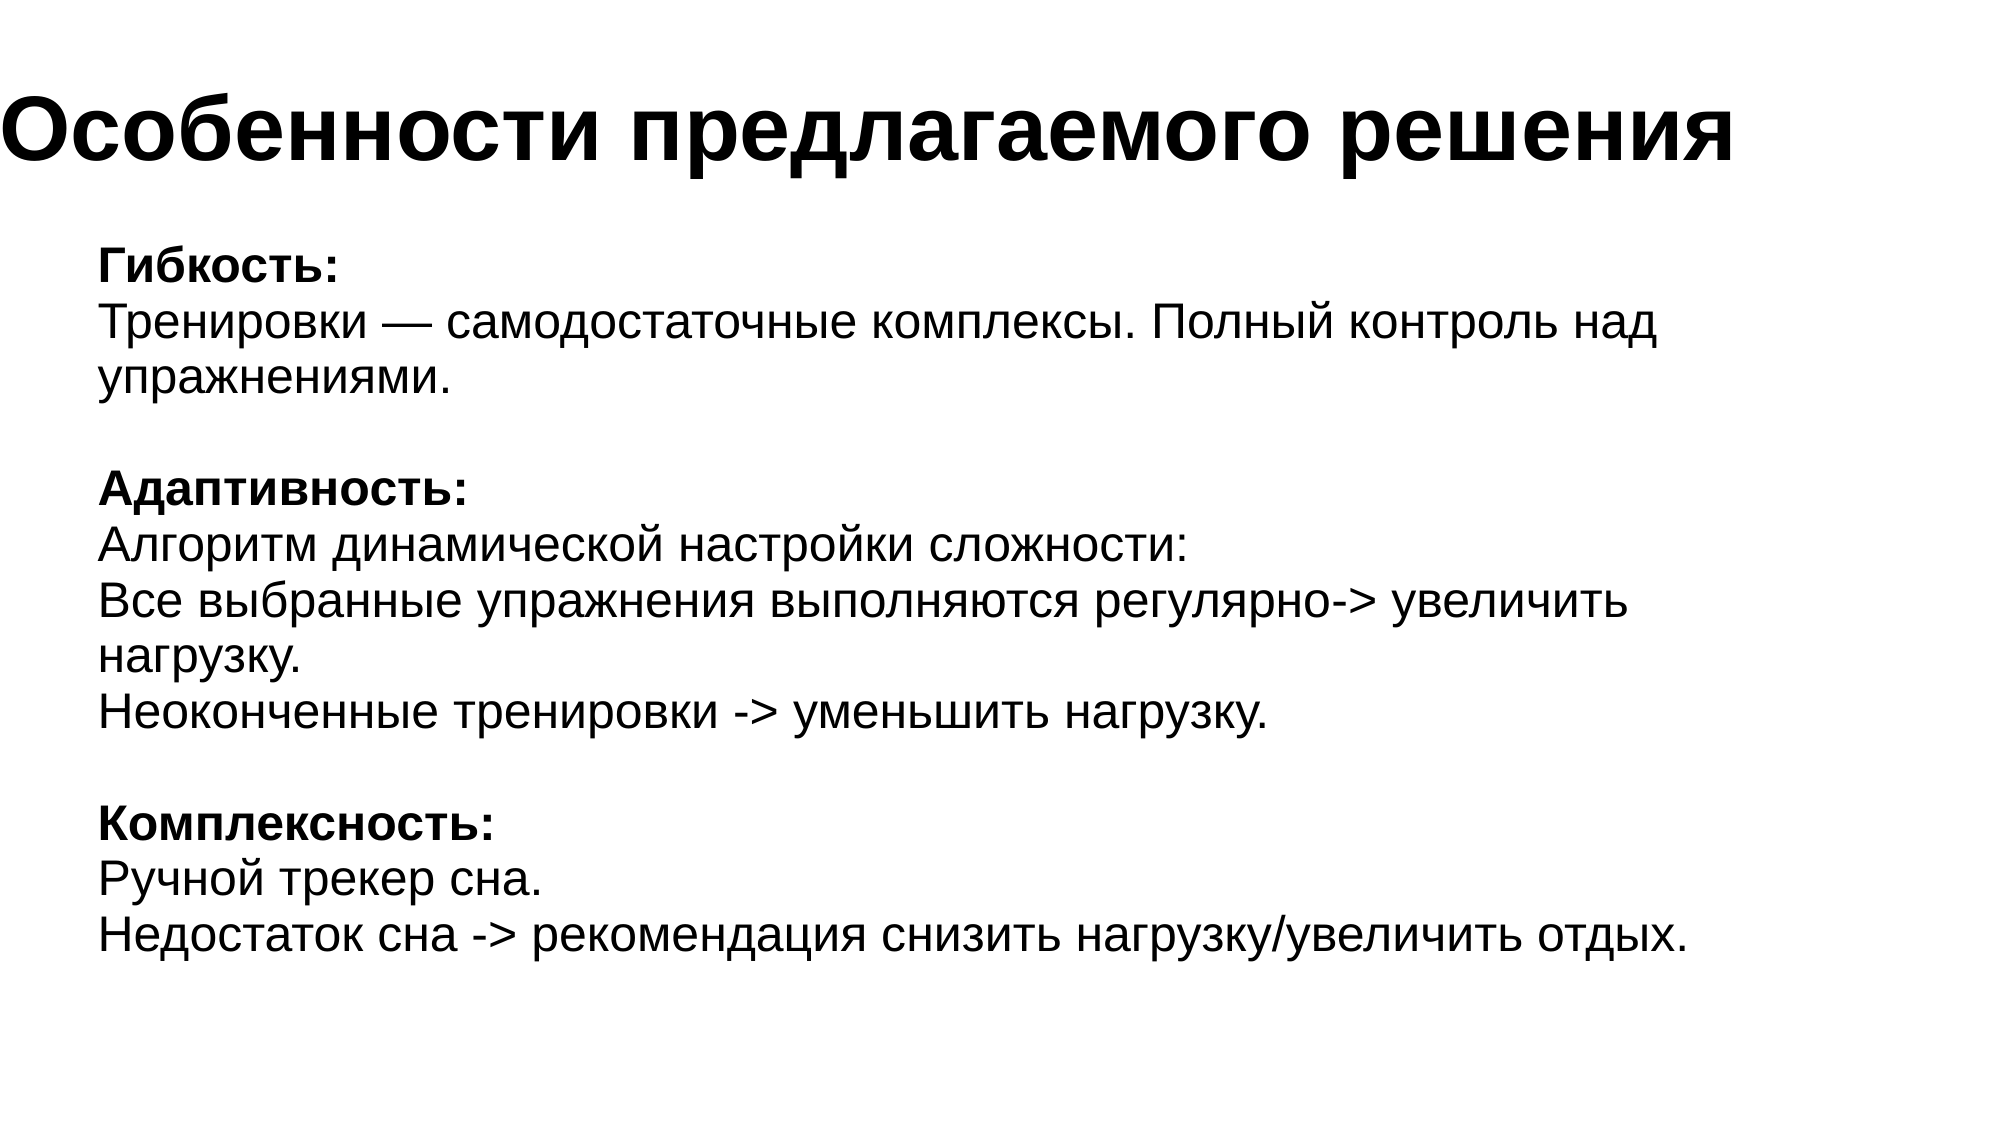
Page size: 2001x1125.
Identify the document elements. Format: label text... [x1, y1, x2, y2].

title Особенности предлагаемого решения [0, 0, 1939, 188]
text_box Гибкость: Тренировки — самодостаточные комплексы. Полный контроль над упражнениями. Адаптивность: Алгоритм динамической настройки сложности: Все выбранные упражнения выполняются регулярно-> увеличить нагрузку. Неоконченные тренировки -> уменьшить нагрузку. Комплексность: Ручной трекер сна. Недостаток сна -> рекомендация снизить нагрузку/увеличить отдых. [82, 229, 1804, 1025]
